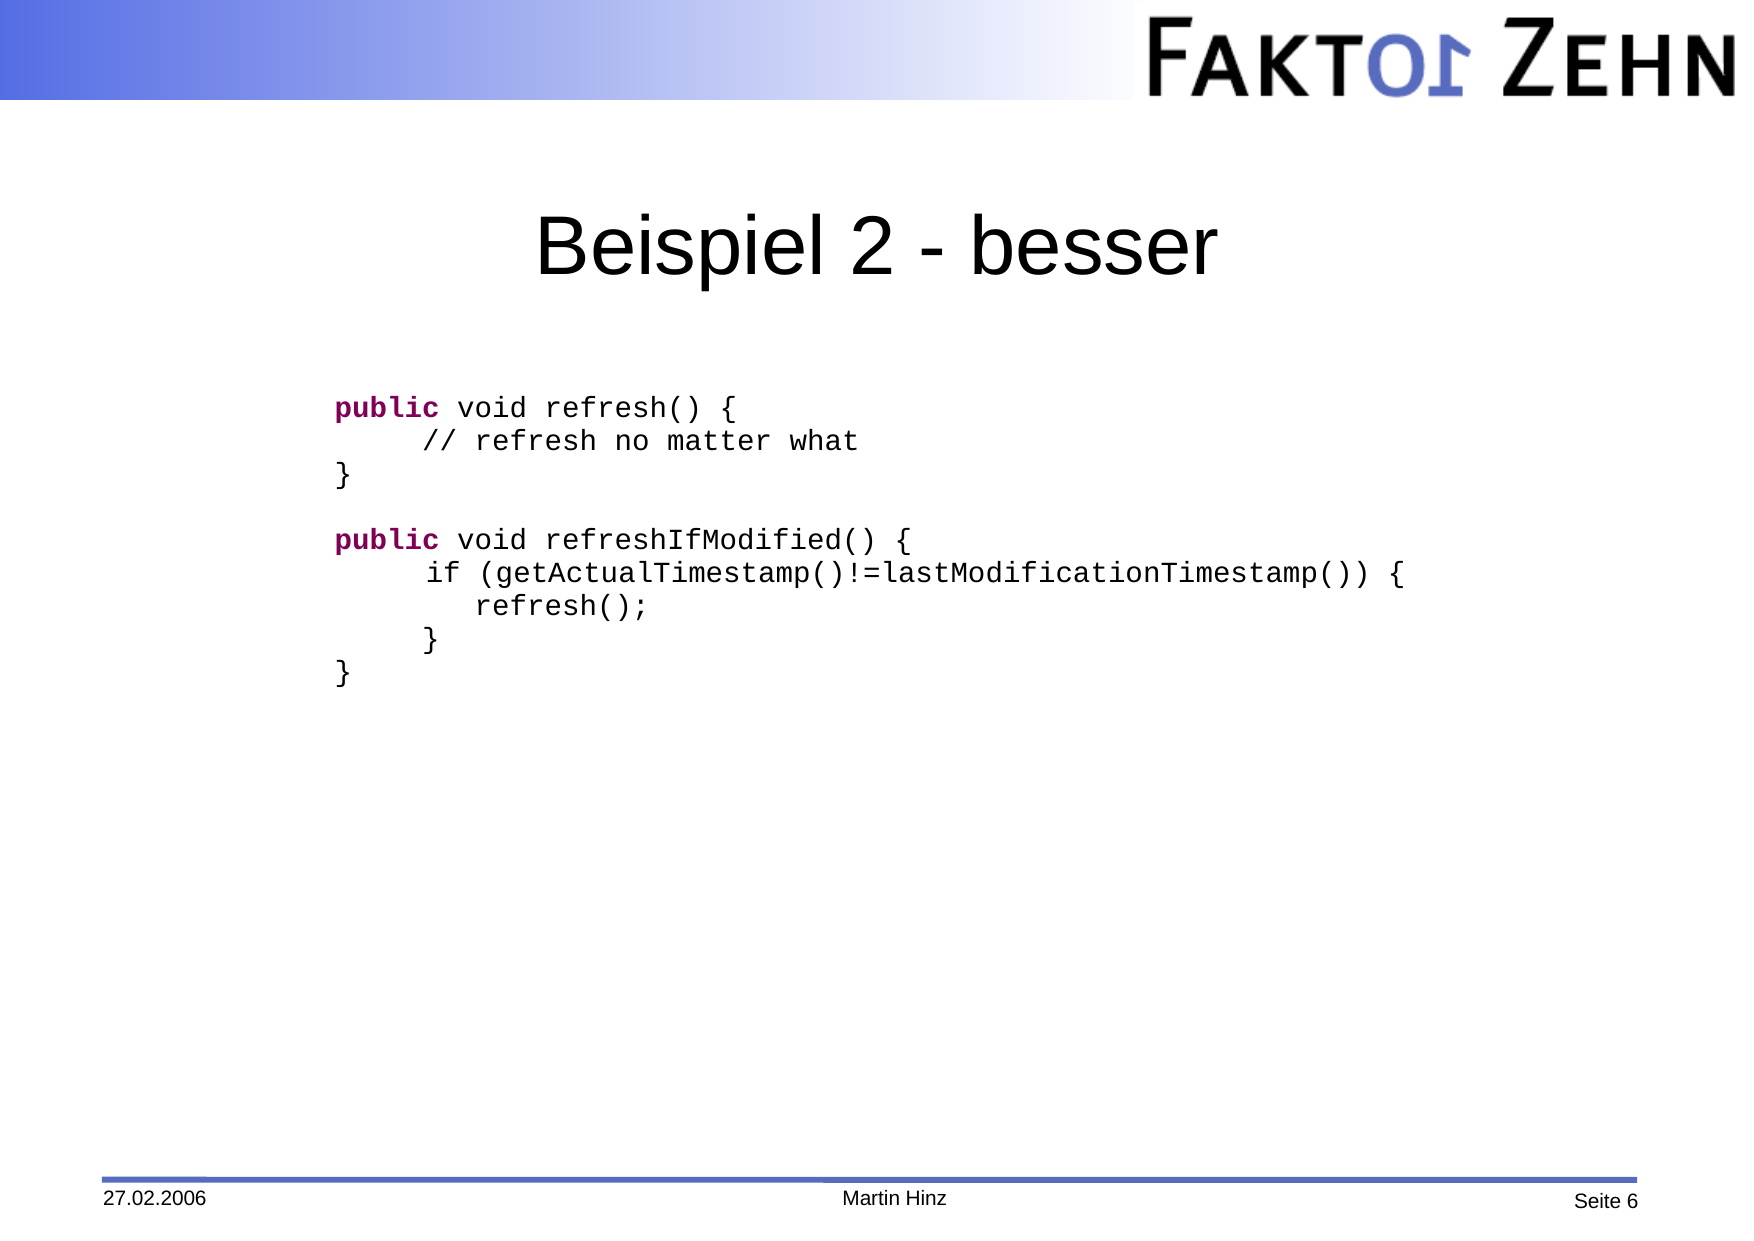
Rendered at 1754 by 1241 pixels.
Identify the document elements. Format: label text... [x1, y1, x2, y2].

picture [1133, 2, 1749, 105]
text_box public void refresh() { // refresh no matter what } public void refreshIfModified() { if (getActualTimestamp()!=lastModificationTimestamp()) { refresh(); } } [264, 393, 1490, 846]
title Beispiel 2 - besser [179, 142, 1576, 349]
